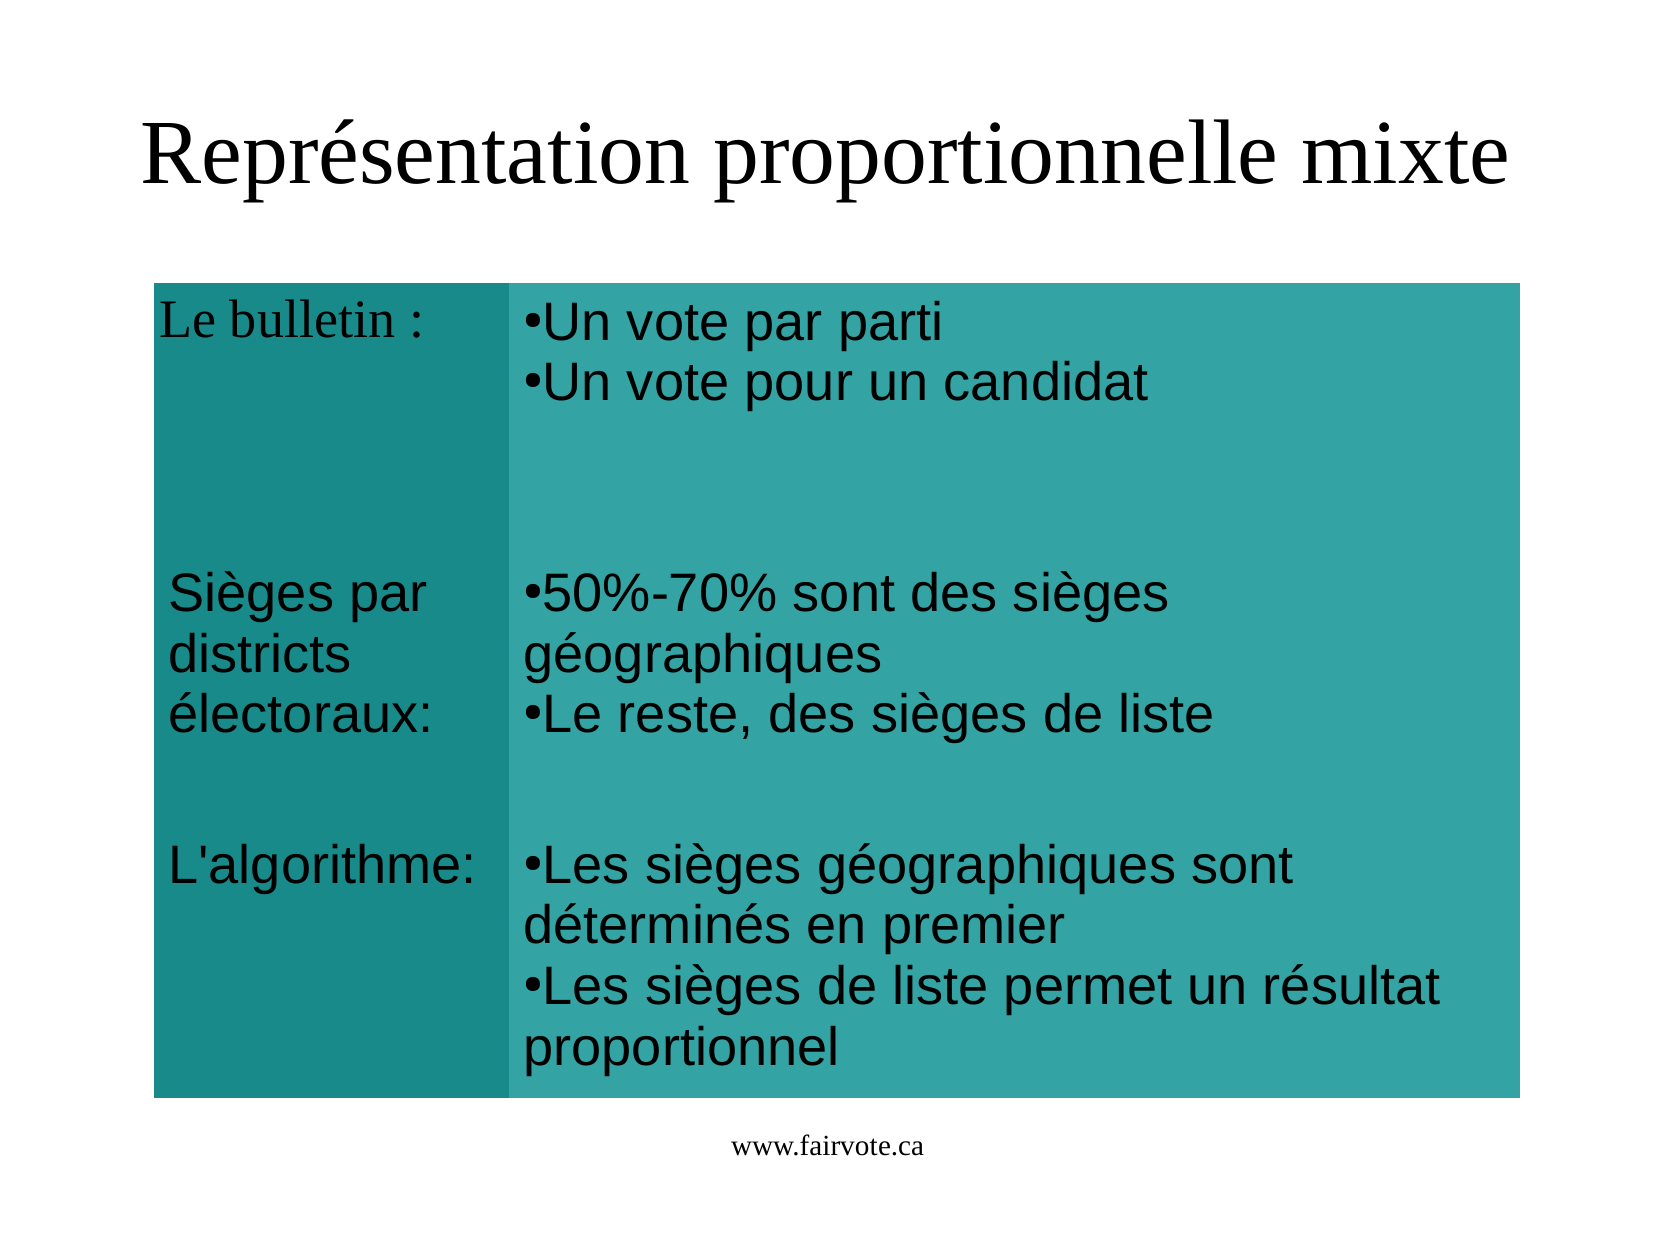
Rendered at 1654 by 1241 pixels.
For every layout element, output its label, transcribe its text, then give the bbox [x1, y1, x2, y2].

table_cell L'algorithme: [154, 827, 509, 1098]
table_header Le bulletin : [154, 283, 509, 555]
table_cell 50%-70% sont des sièges géographiques Le reste, des sièges de liste [509, 555, 1520, 827]
title Représentation proportionnelle mixte [82, 56, 1571, 250]
table_header Un vote par parti Un vote pour un candidat [509, 283, 1520, 555]
table_cell Sièges par districts électoraux: [154, 555, 509, 827]
table_cell Les sièges géographiques sont déterminés en premier Les sièges de liste permet un résultat proportionnel [509, 827, 1520, 1098]
